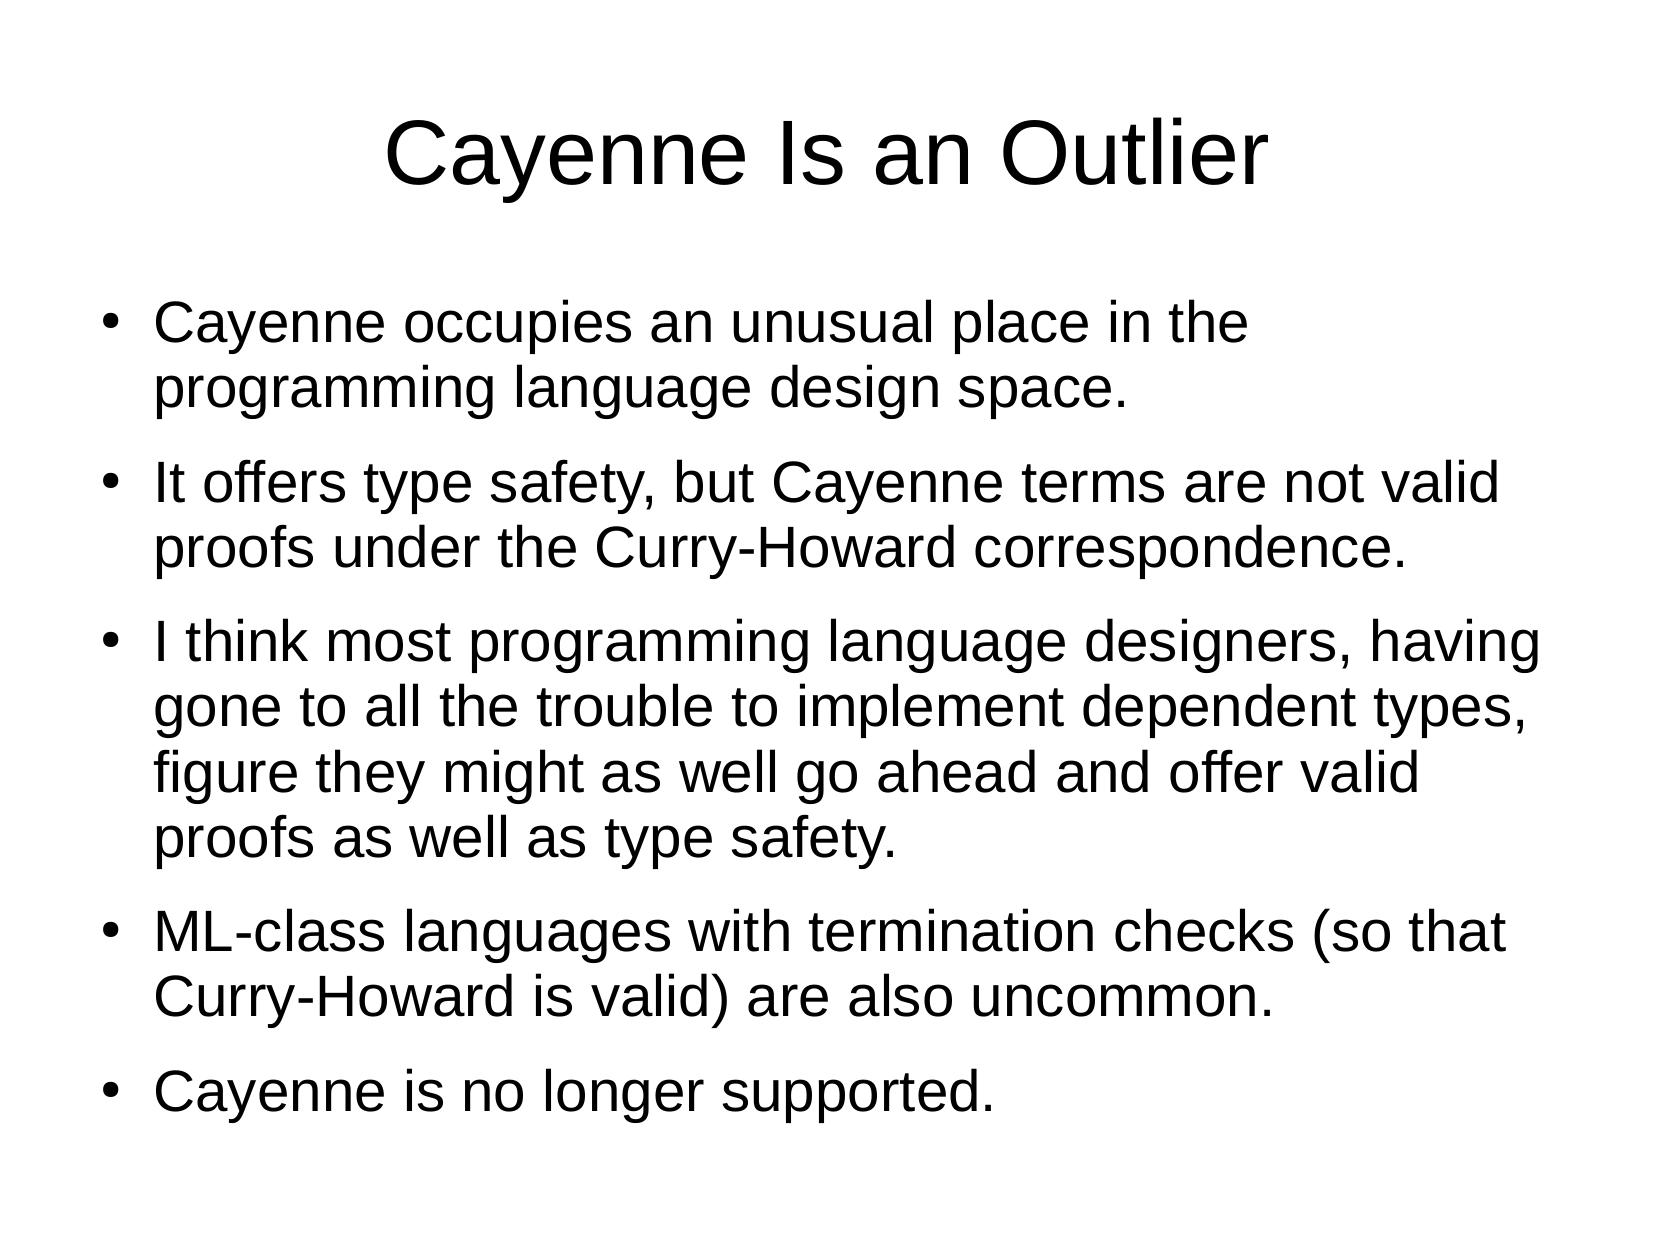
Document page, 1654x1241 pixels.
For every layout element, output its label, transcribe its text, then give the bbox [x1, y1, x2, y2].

title Cayenne Is an Outlier [82, 49, 1571, 257]
list Cayenne occupies an unusual place in the programming language design space. It offers type safety, but Cayenne terms are not valid proofs under the Curry-Howard correspondence. I think most programming language designers, having gone to all the trouble to implement dependent types, figure they might as well go ahead and offer valid proofs as well as type safety. ML-class languages with termination checks (so that Curry-Howard is valid) are also uncommon. Cayenne is no longer supported. [82, 290, 1571, 1121]
